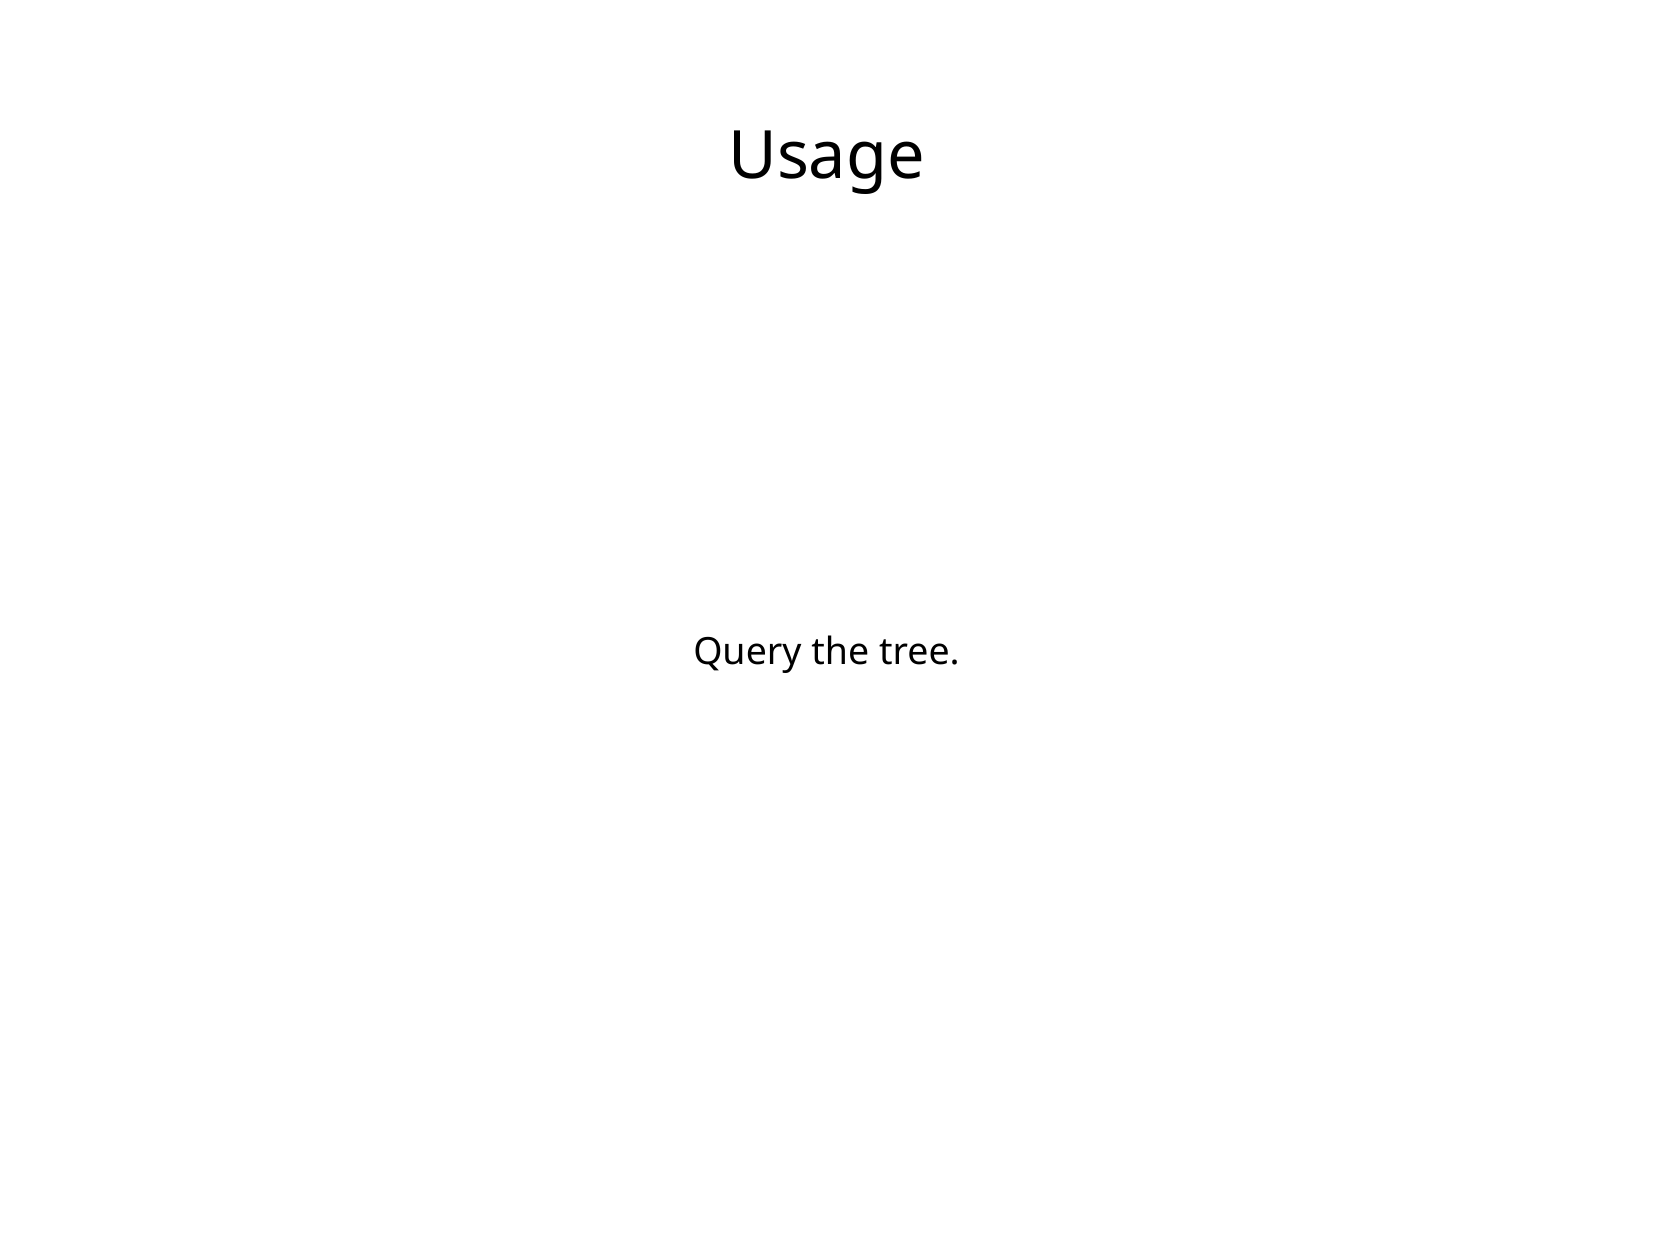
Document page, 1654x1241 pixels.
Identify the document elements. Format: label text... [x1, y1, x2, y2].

subtitle Query the tree. [82, 290, 1571, 1010]
title Usage [82, 49, 1571, 257]
